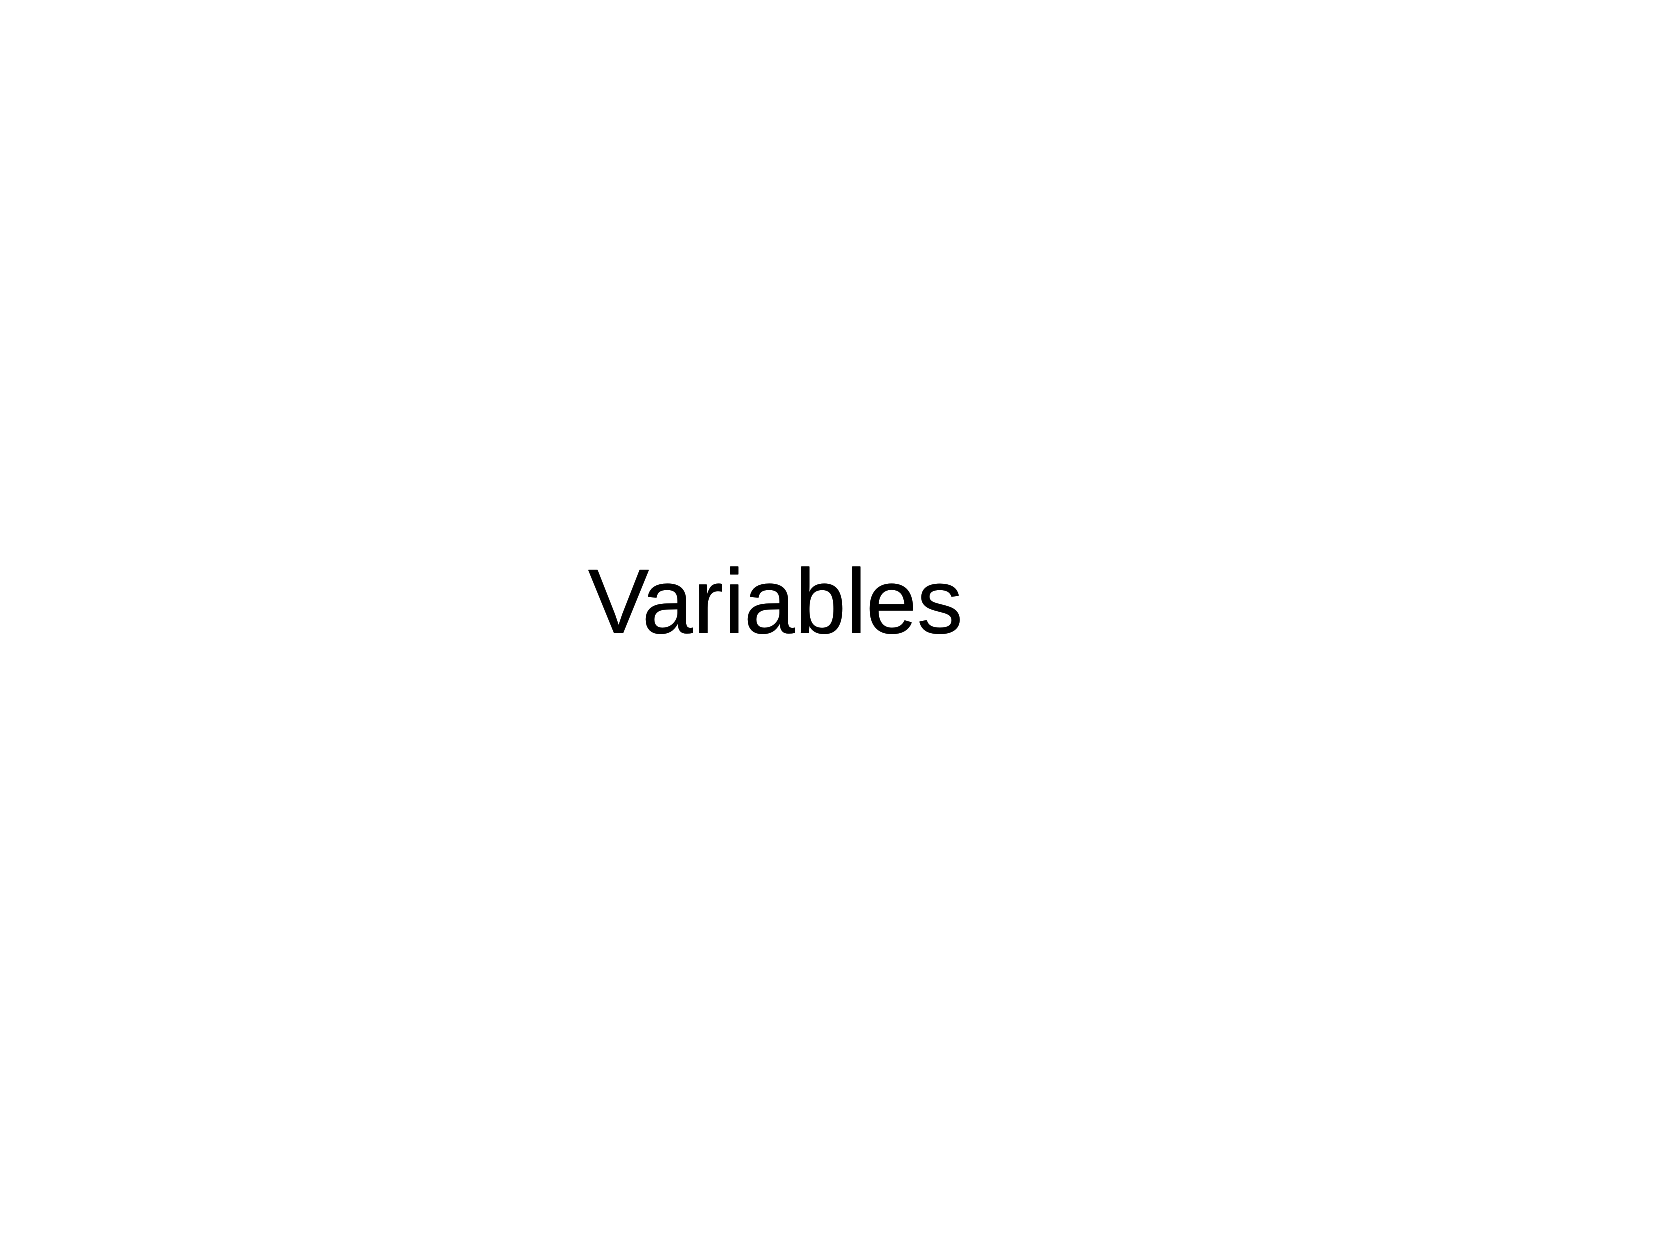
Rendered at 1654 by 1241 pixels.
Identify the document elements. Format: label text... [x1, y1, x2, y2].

title Variables [45, 497, 1534, 706]
